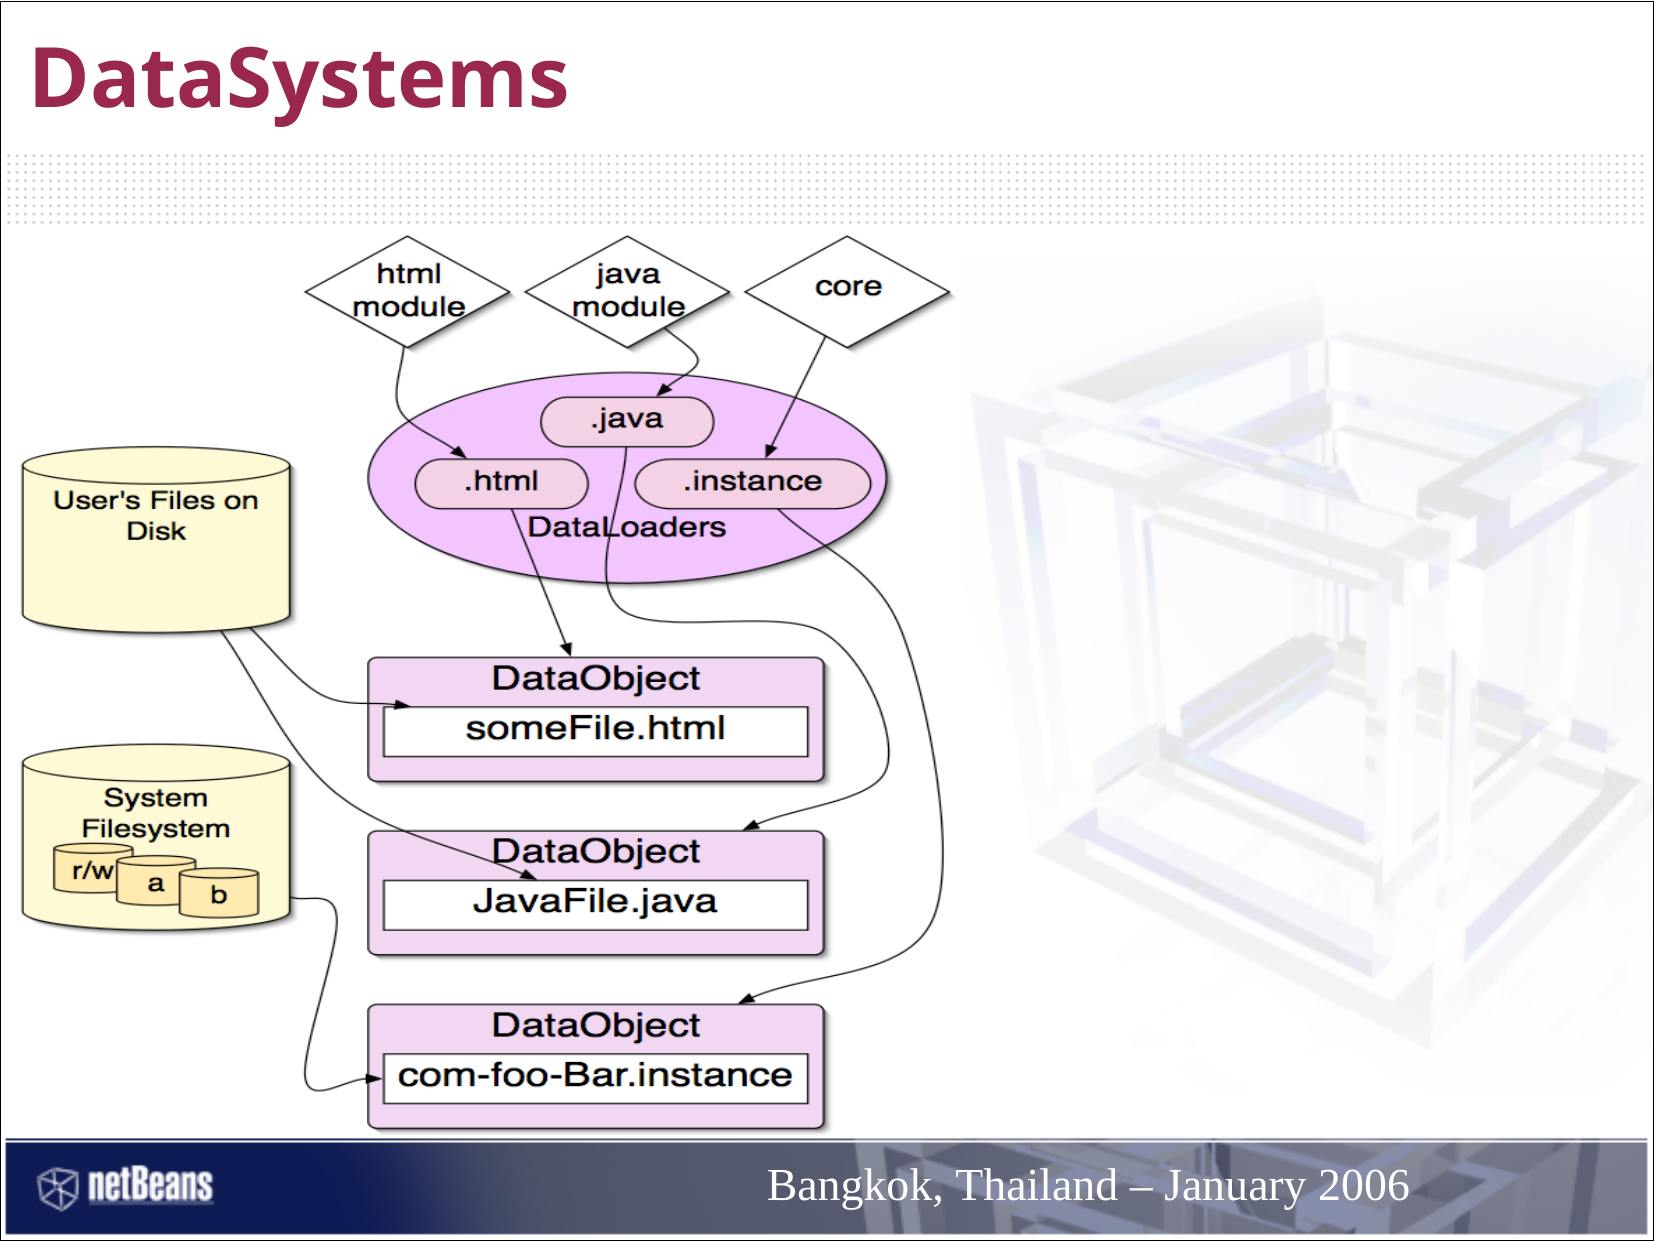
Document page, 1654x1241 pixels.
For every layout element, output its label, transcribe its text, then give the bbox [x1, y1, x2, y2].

title DataSystems [28, 0, 1619, 152]
picture [1, 2, 1653, 1240]
